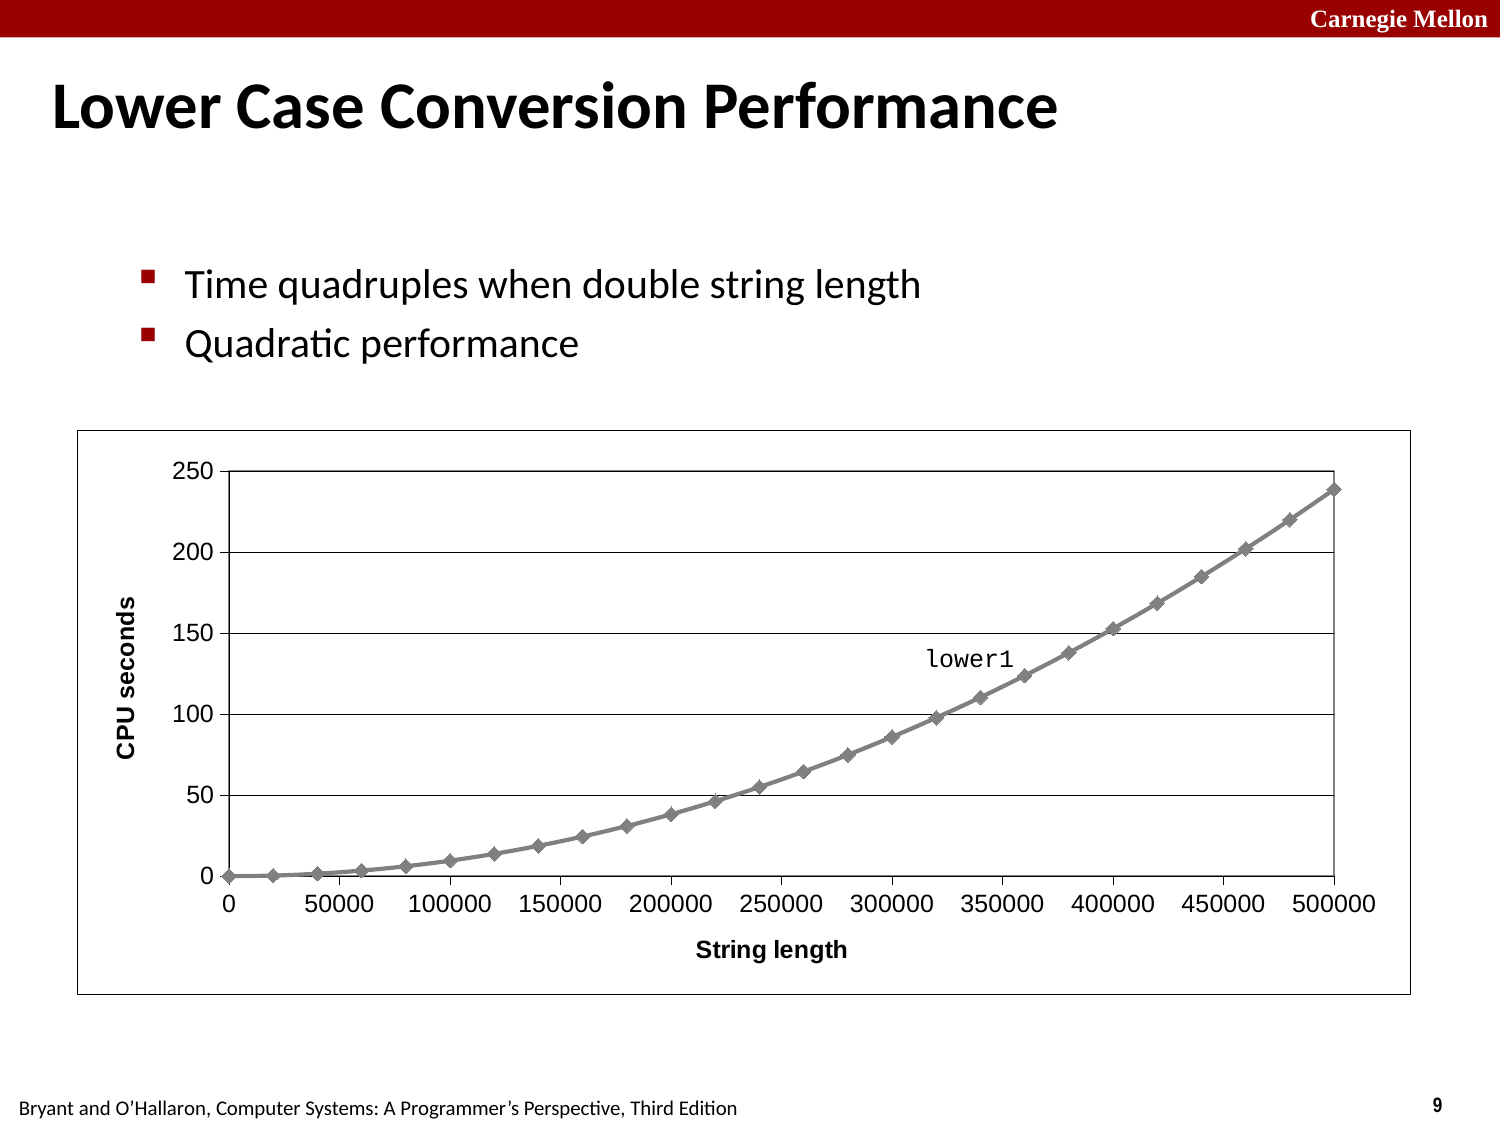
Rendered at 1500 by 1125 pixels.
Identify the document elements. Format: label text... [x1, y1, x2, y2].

text_box lower1 [919, 637, 1015, 673]
chart [77, 429, 1411, 995]
title Lower Case Conversion Performance [37, 54, 1462, 149]
list Time quadruples when double string length Quadratic performance [47, 249, 1411, 399]
